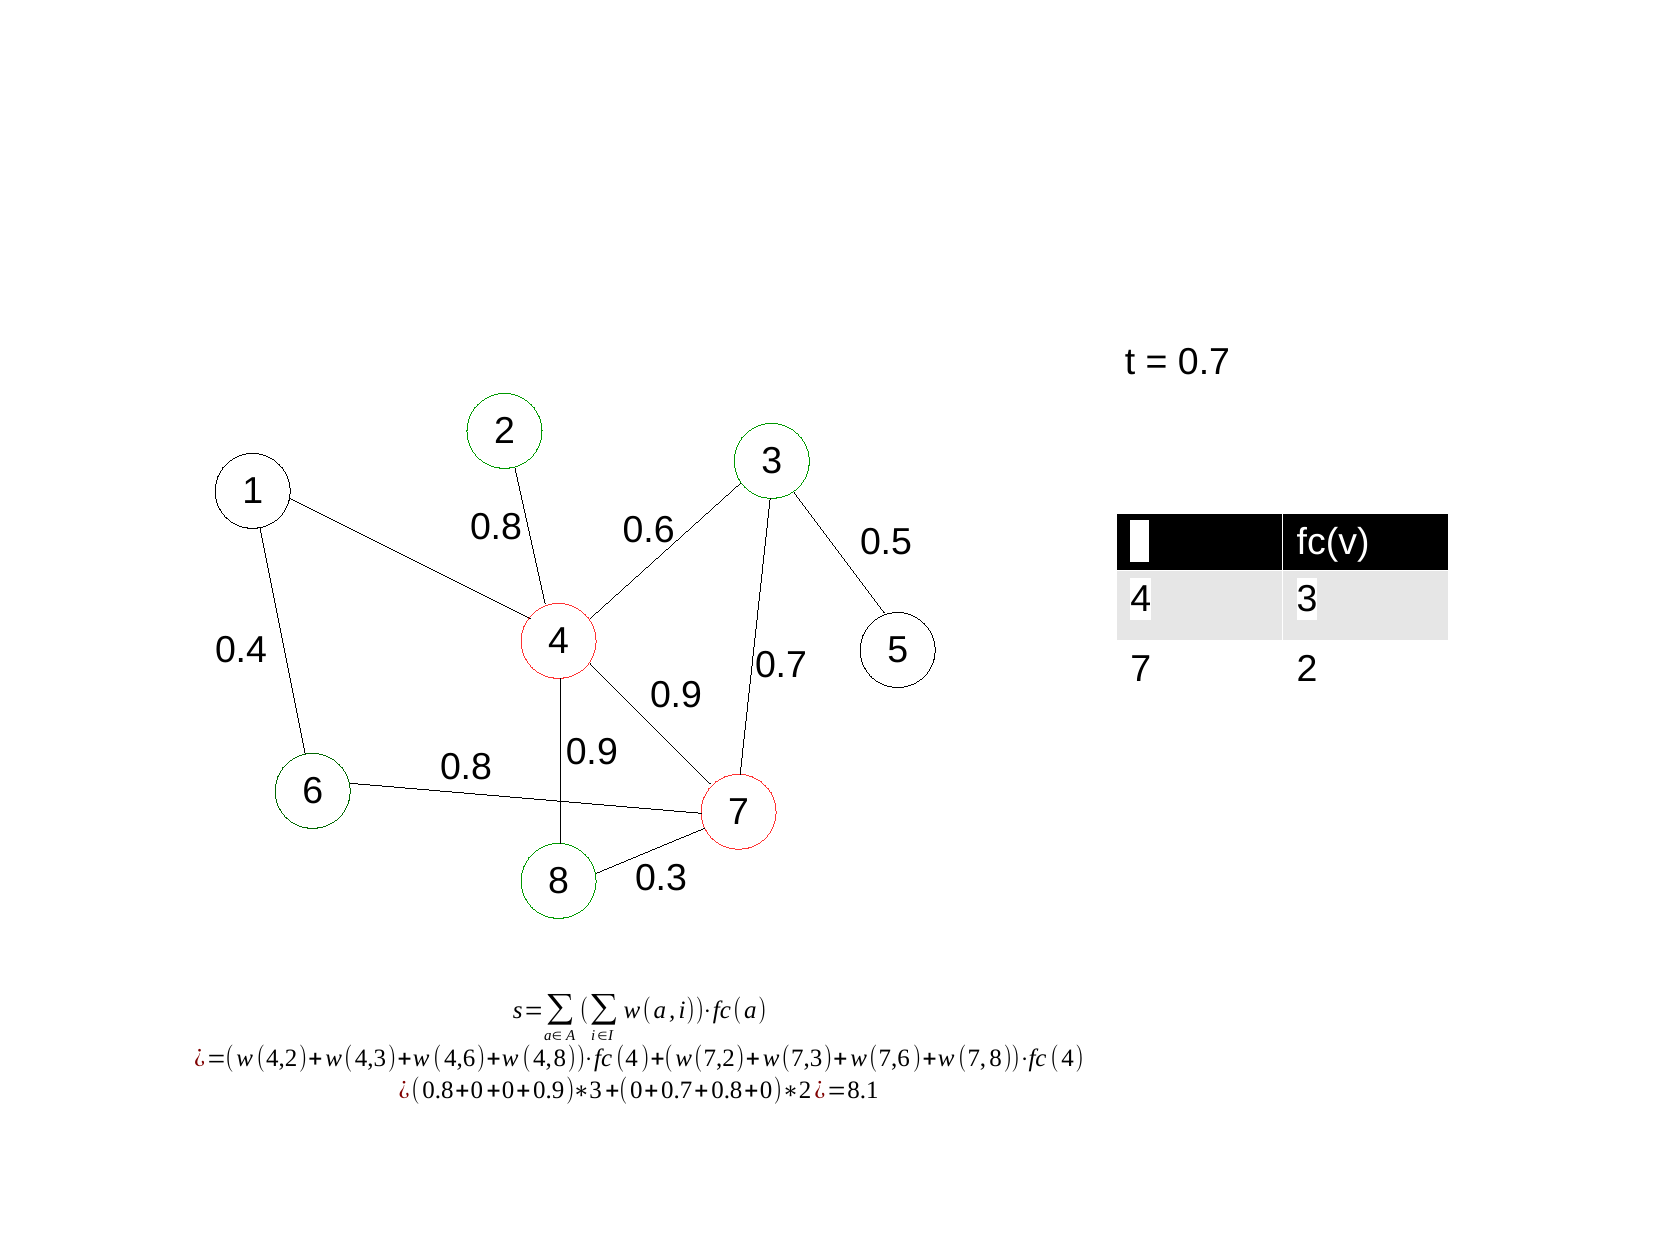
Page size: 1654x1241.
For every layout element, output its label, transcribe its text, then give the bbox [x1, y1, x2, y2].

text_box 0.6 [607, 500, 698, 558]
text_box 5 [860, 612, 936, 688]
text_box 8 [521, 843, 597, 919]
table_cell 4 [1117, 571, 1282, 640]
text_box 0.8 [425, 738, 516, 796]
chart [187, 991, 1090, 1106]
text_box 0.4 [200, 621, 291, 679]
text_box 0.8 [455, 498, 546, 556]
text_box t = 0.7 [1110, 333, 1366, 391]
text_box 0.9 [635, 666, 726, 724]
text_box 4 [521, 603, 597, 679]
text_box 3 [734, 423, 810, 499]
table_cell 2 [1283, 641, 1448, 710]
text_box 0.9 [551, 723, 642, 781]
text_box 6 [275, 753, 351, 829]
text_box 0.7 [740, 636, 831, 694]
text_box 7 [701, 774, 777, 850]
table_cell 7 [1117, 641, 1282, 710]
text_box 0.3 [620, 849, 711, 906]
text_box 0.5 [845, 513, 936, 571]
table_cell 3 [1283, 571, 1448, 640]
text_box 1 [215, 453, 291, 529]
text_box 2 [466, 393, 543, 469]
table_header fc(v) [1283, 514, 1448, 570]
table_header v [1117, 514, 1282, 570]
